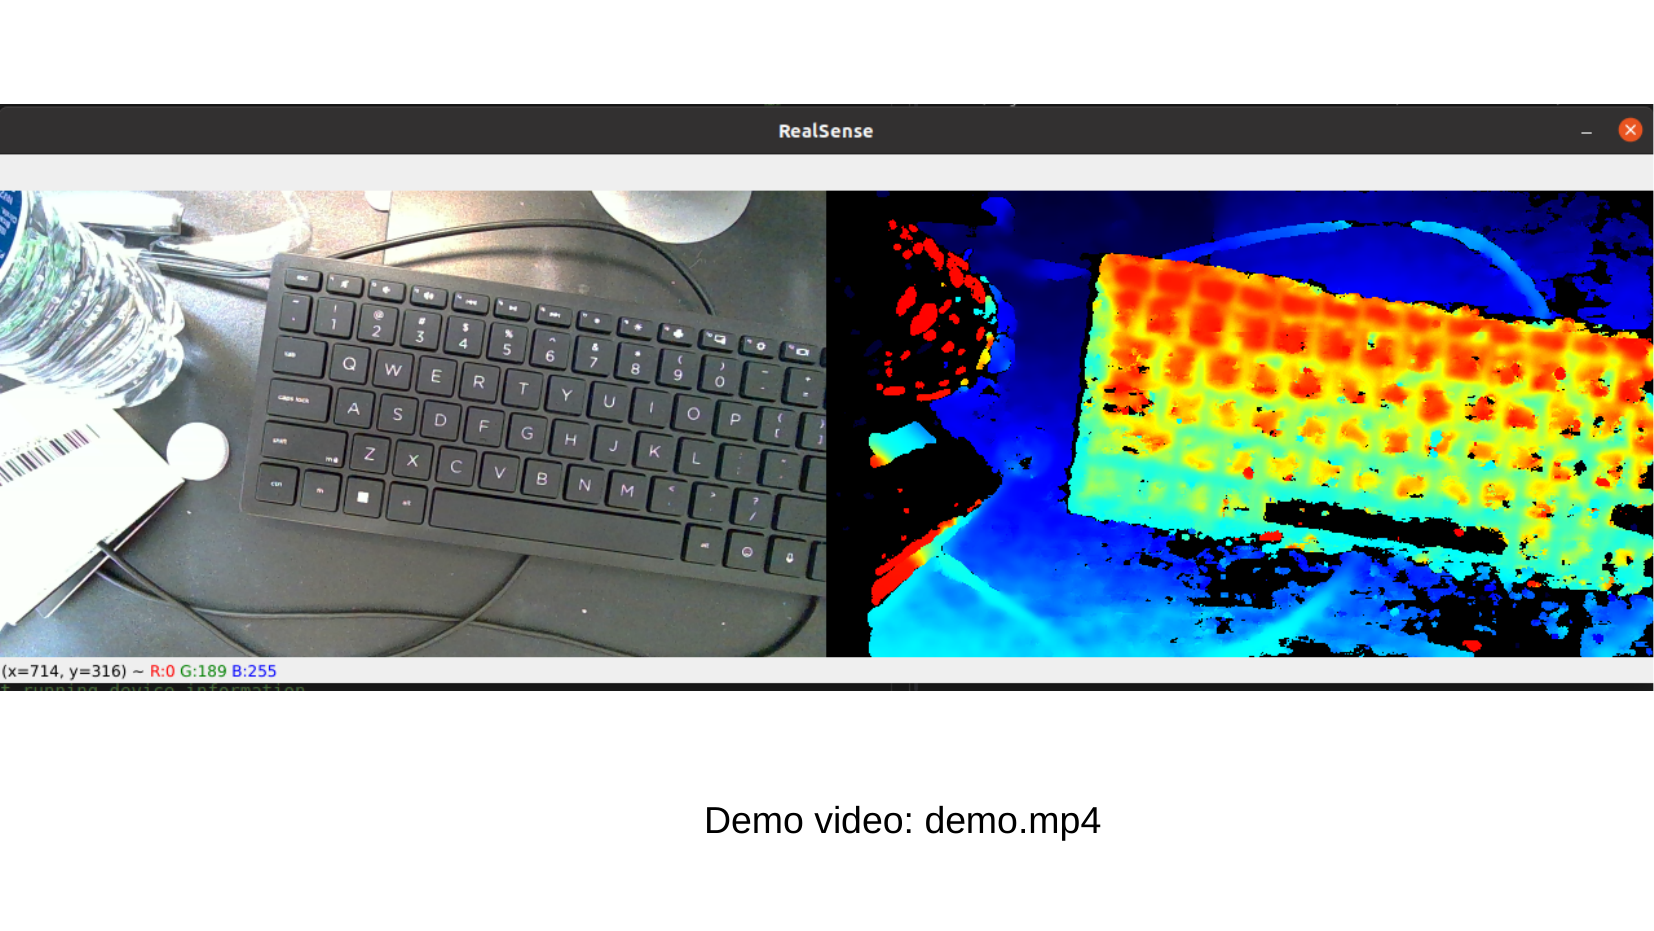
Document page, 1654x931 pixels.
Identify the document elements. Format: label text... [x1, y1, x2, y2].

text_box Demo video: demo.mp4 [689, 792, 1117, 849]
picture [0, 104, 1654, 691]
